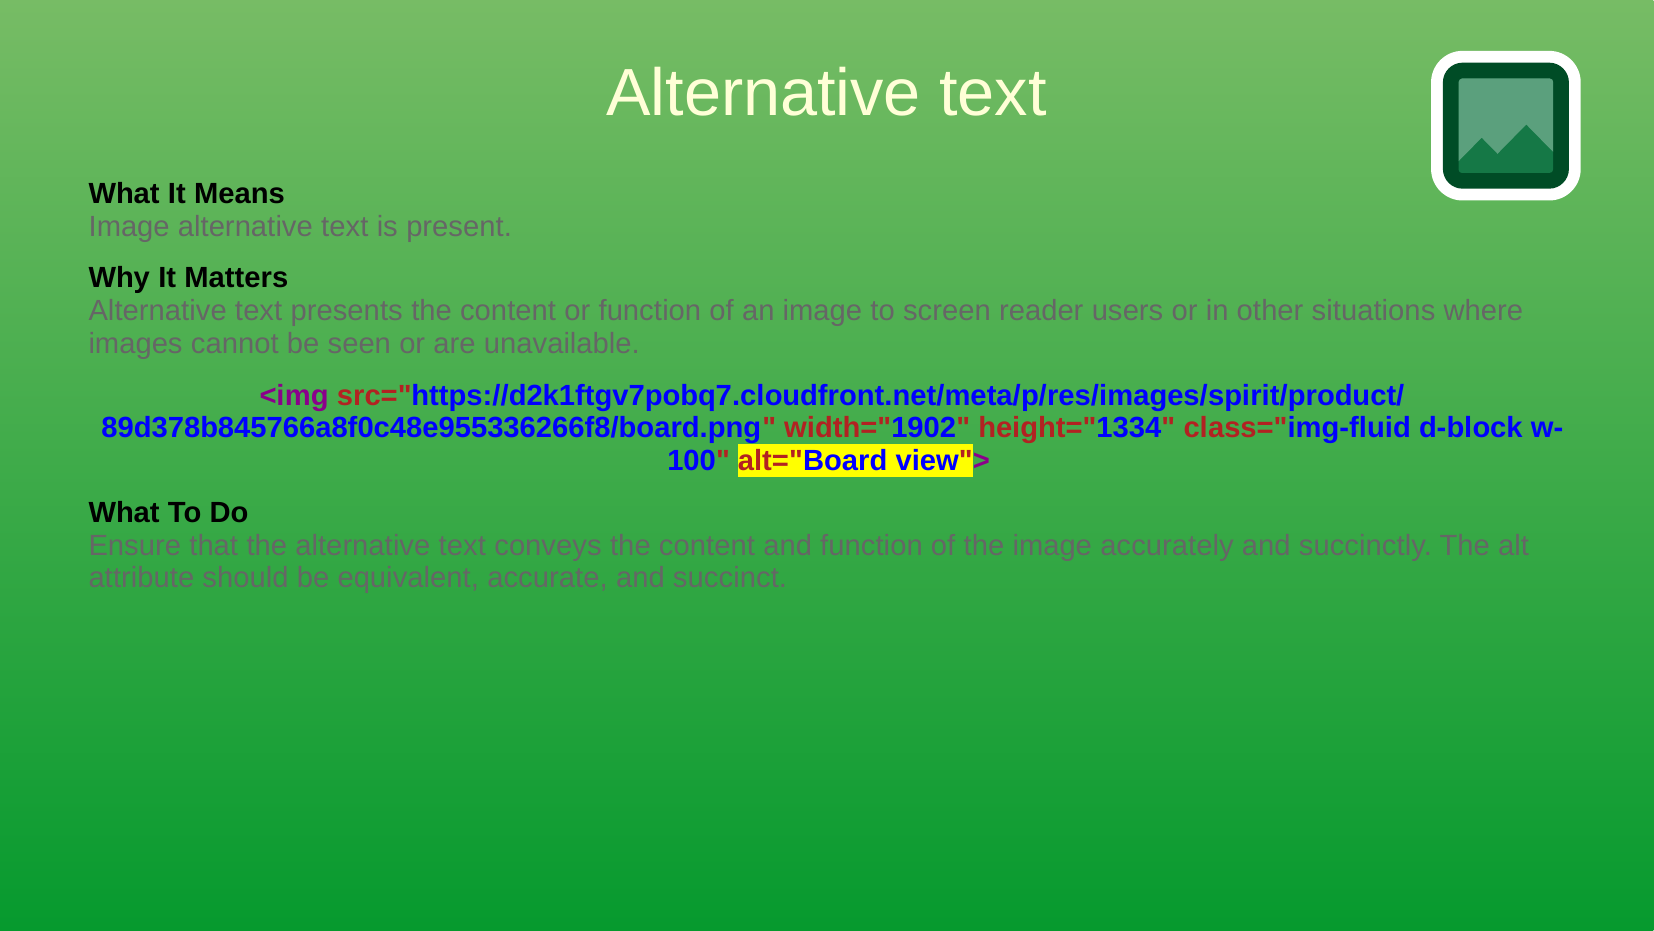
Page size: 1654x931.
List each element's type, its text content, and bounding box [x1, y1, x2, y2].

title Alternative text [82, 37, 1417, 148]
picture [1417, 37, 1595, 215]
subtitle What It Means Image alternative text is present. Why It Matters Alternative text presents the content or function of an image to screen reader users or in other situations where images cannot be seen or are unavailable. <img src="https://d2k1ftgv7pobq7.cloudfront.net/meta/p/res/images/spirit/product/89d378b845766a8f0c48e955336266f8/board.png" width="1902" height="1334" class="img-fluid d-block w-100" alt="Board view"> What To Do Ensure that the alternative text conveys the content and function of the image accurately and succinctly. The alt attribute should be equivalent, accurate, and succinct. [88, 177, 1577, 842]
